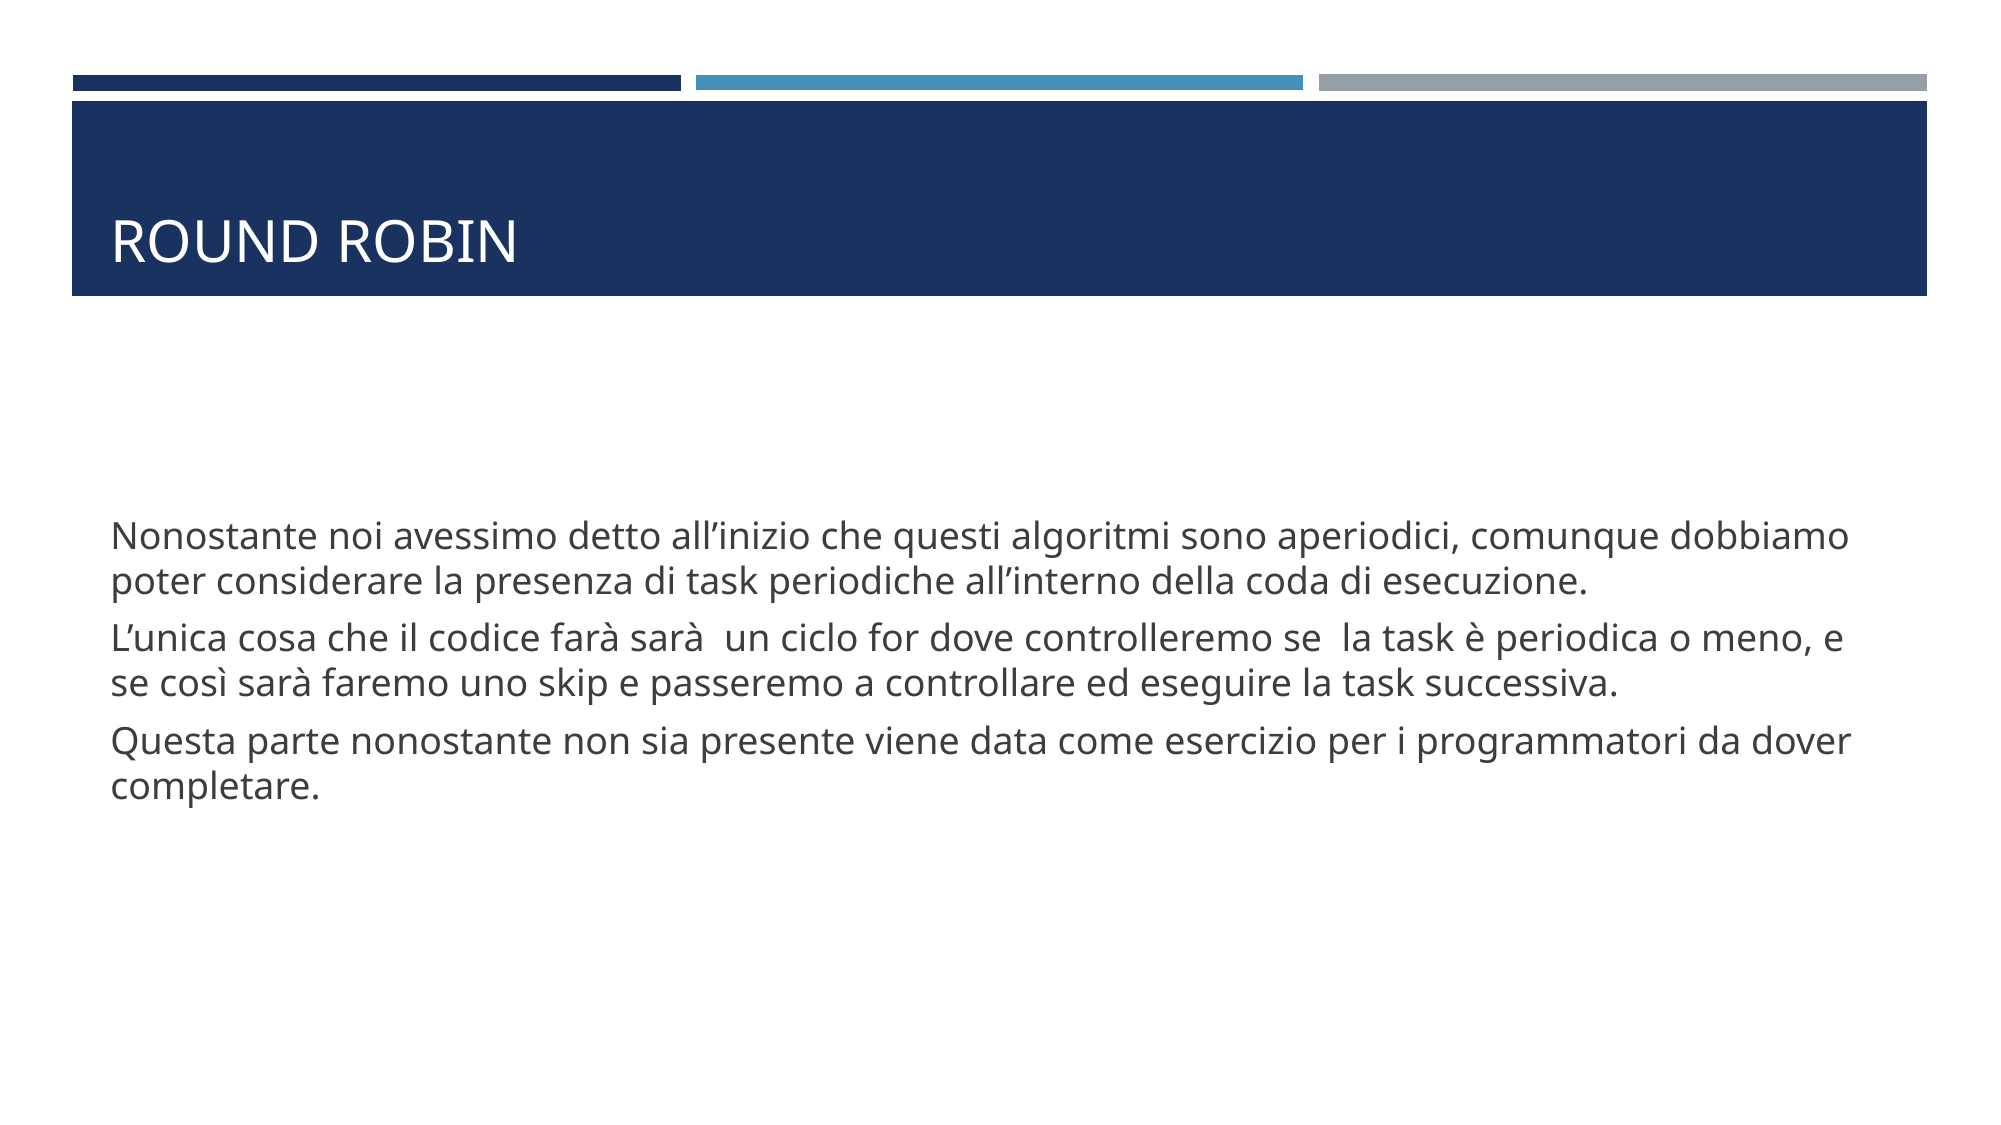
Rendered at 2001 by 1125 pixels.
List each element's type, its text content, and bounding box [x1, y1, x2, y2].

list Nonostante noi avessimo detto all’inizio che questi algoritmi sono aperiodici, comunque dobbiamo poter considerare la presenza di task periodiche all’interno della coda di esecuzione. L’unica cosa che il codice farà sarà un ciclo for dove controlleremo se la task è periodica o meno, e se così sarà faremo uno skip e passeremo a controllare ed eseguire la task successiva. Questa parte nonostante non sia presente viene data come esercizio per i programmatori da dover completare. [95, 357, 1905, 962]
title Round robin [95, 115, 1905, 282]
